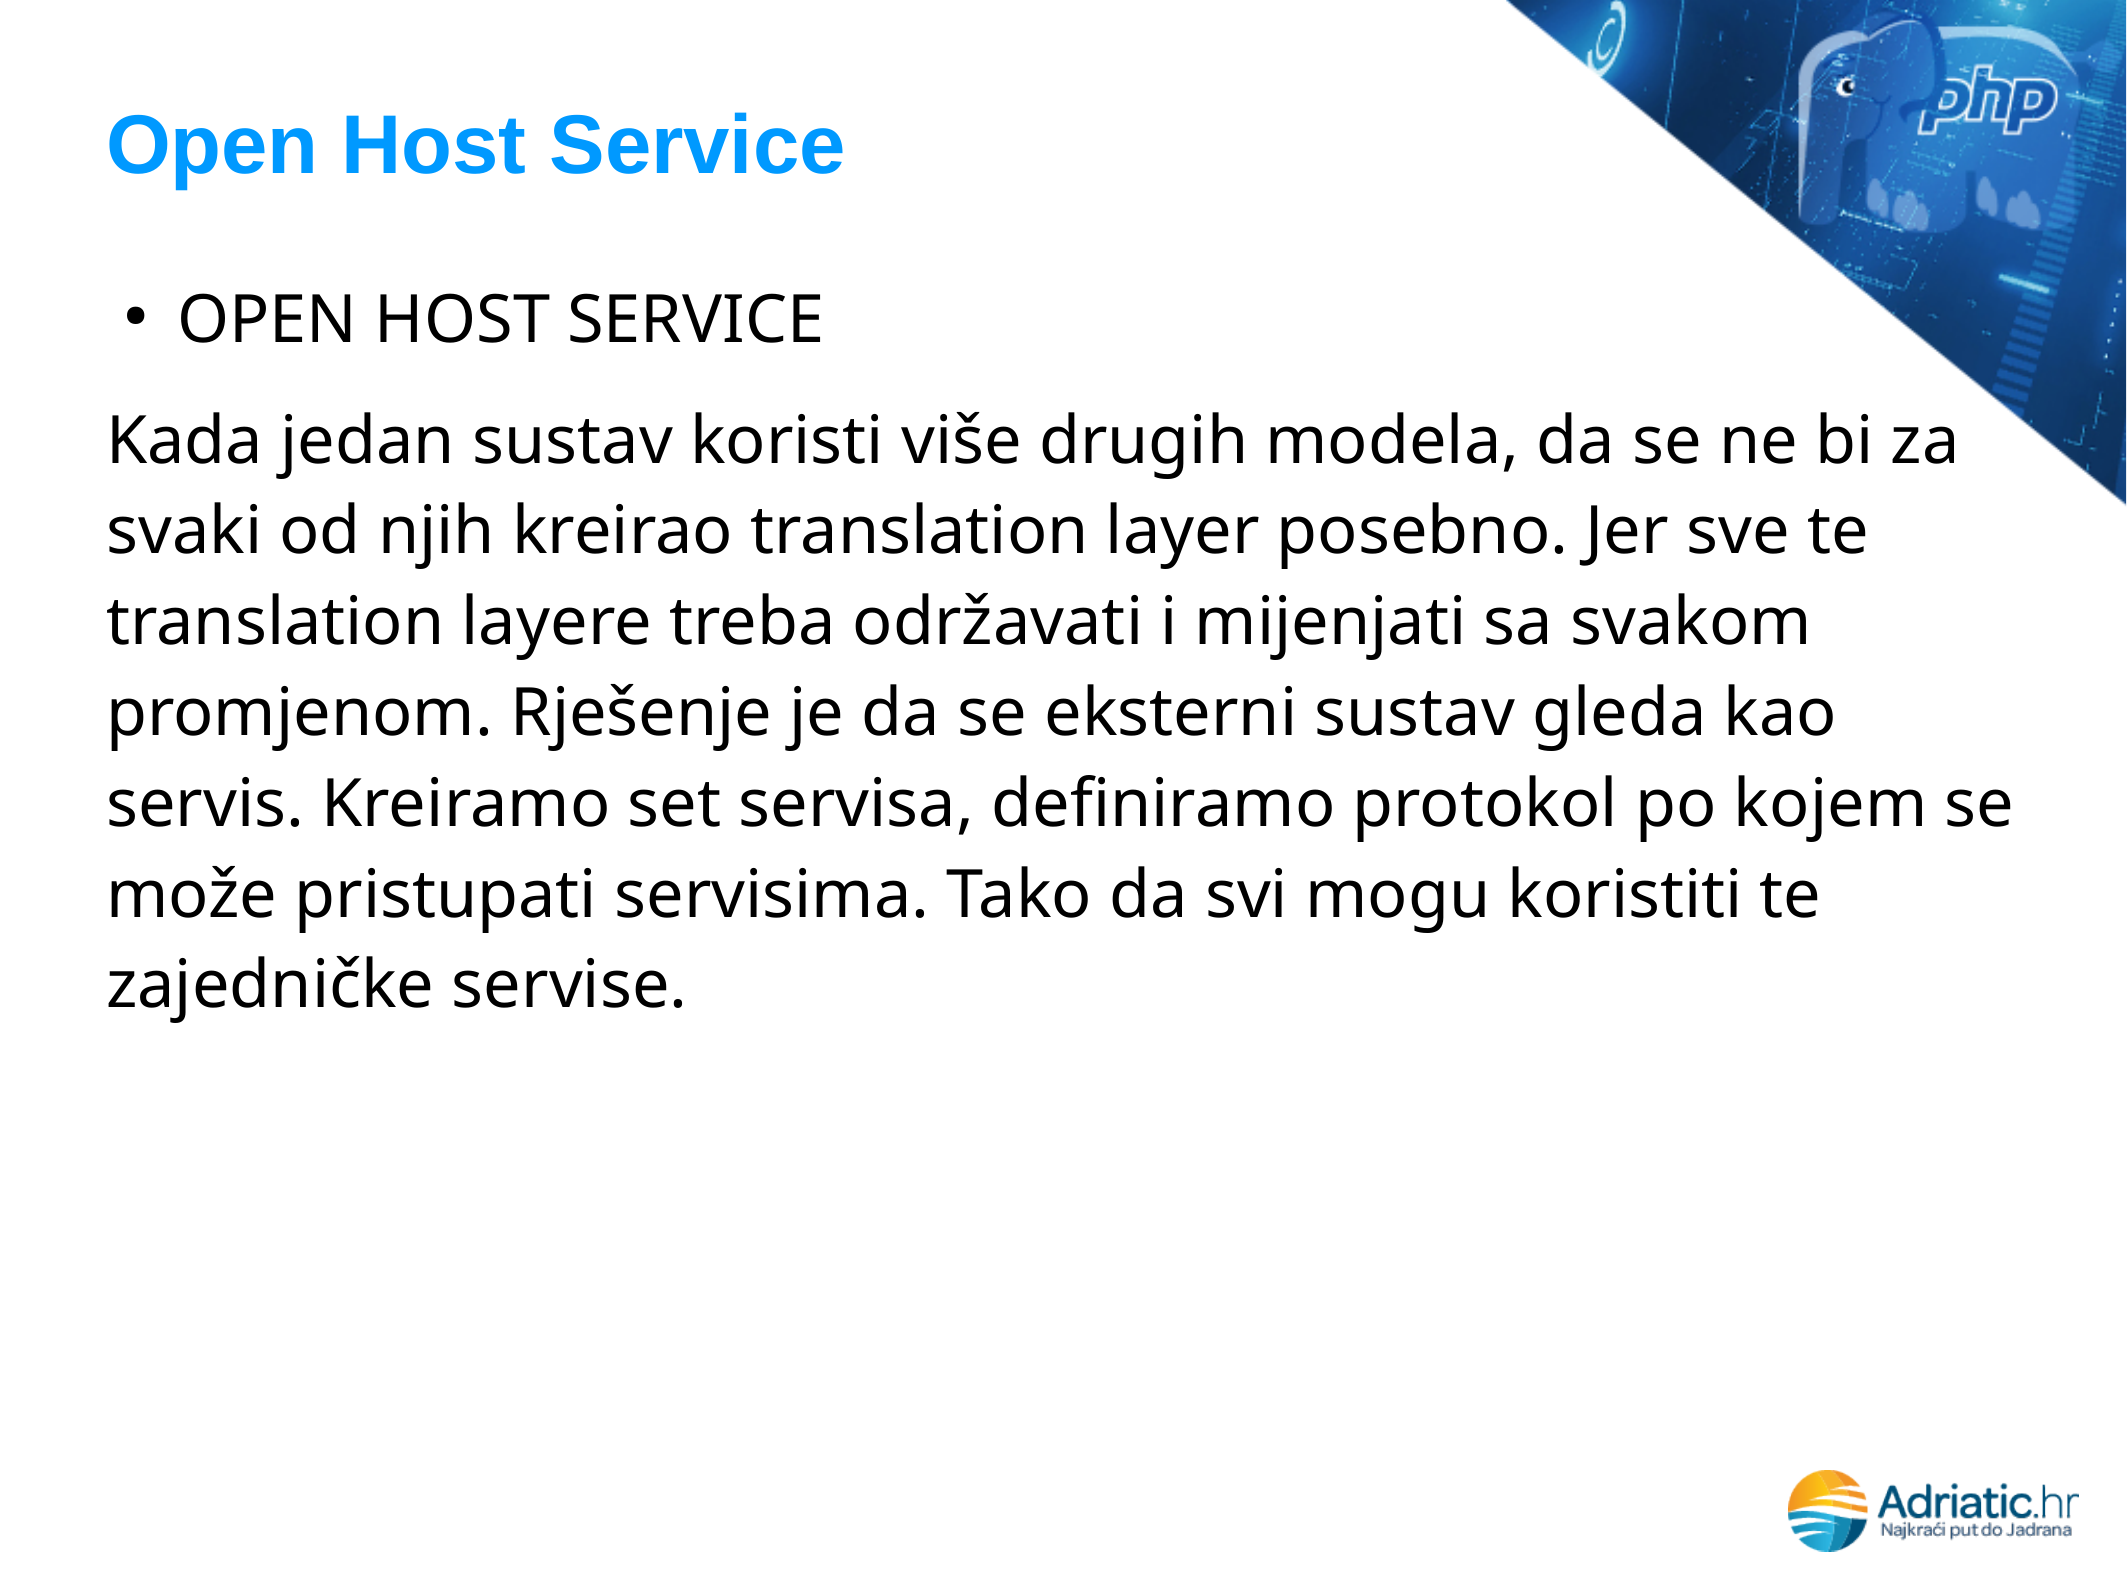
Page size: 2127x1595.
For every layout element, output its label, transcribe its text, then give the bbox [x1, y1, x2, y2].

picture [1505, 0, 2127, 625]
title Open Host Service [106, 70, 1630, 219]
list OPEN HOST SERVICE Kada jedan sustav koristi više drugih modela, da se ne bi za svaki od njih kreirao translation layer posebno. Jer sve te translation layere treba održavati i mijenjati sa svakom promjenom. Rješenje je da se eksterni sustav gleda kao servis. Kreiramo set servisa, definiramo protokol po kojem se može pristupati servisima. Tako da svi mogu koristiti te zajedničke servise. [106, 271, 2020, 1453]
picture [1788, 1470, 2079, 1552]
